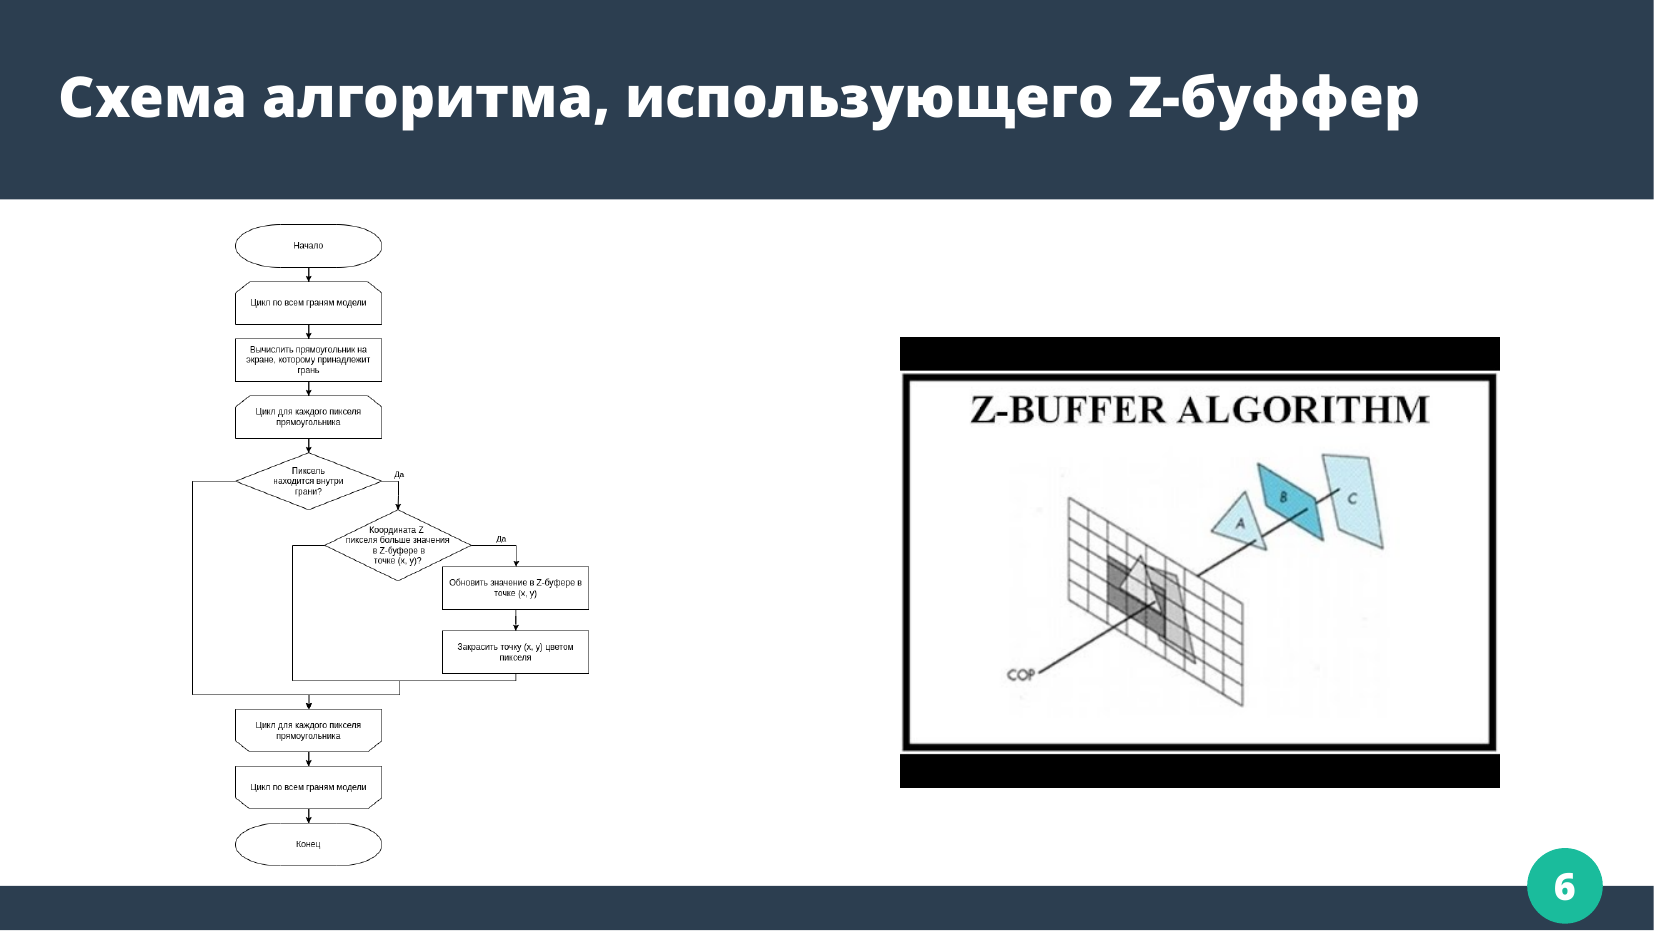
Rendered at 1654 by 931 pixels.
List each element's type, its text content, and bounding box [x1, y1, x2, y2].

picture [900, 337, 1500, 788]
picture [187, 224, 589, 867]
title Схема алгоритма, использующего Z-буффер [59, 37, 1595, 155]
